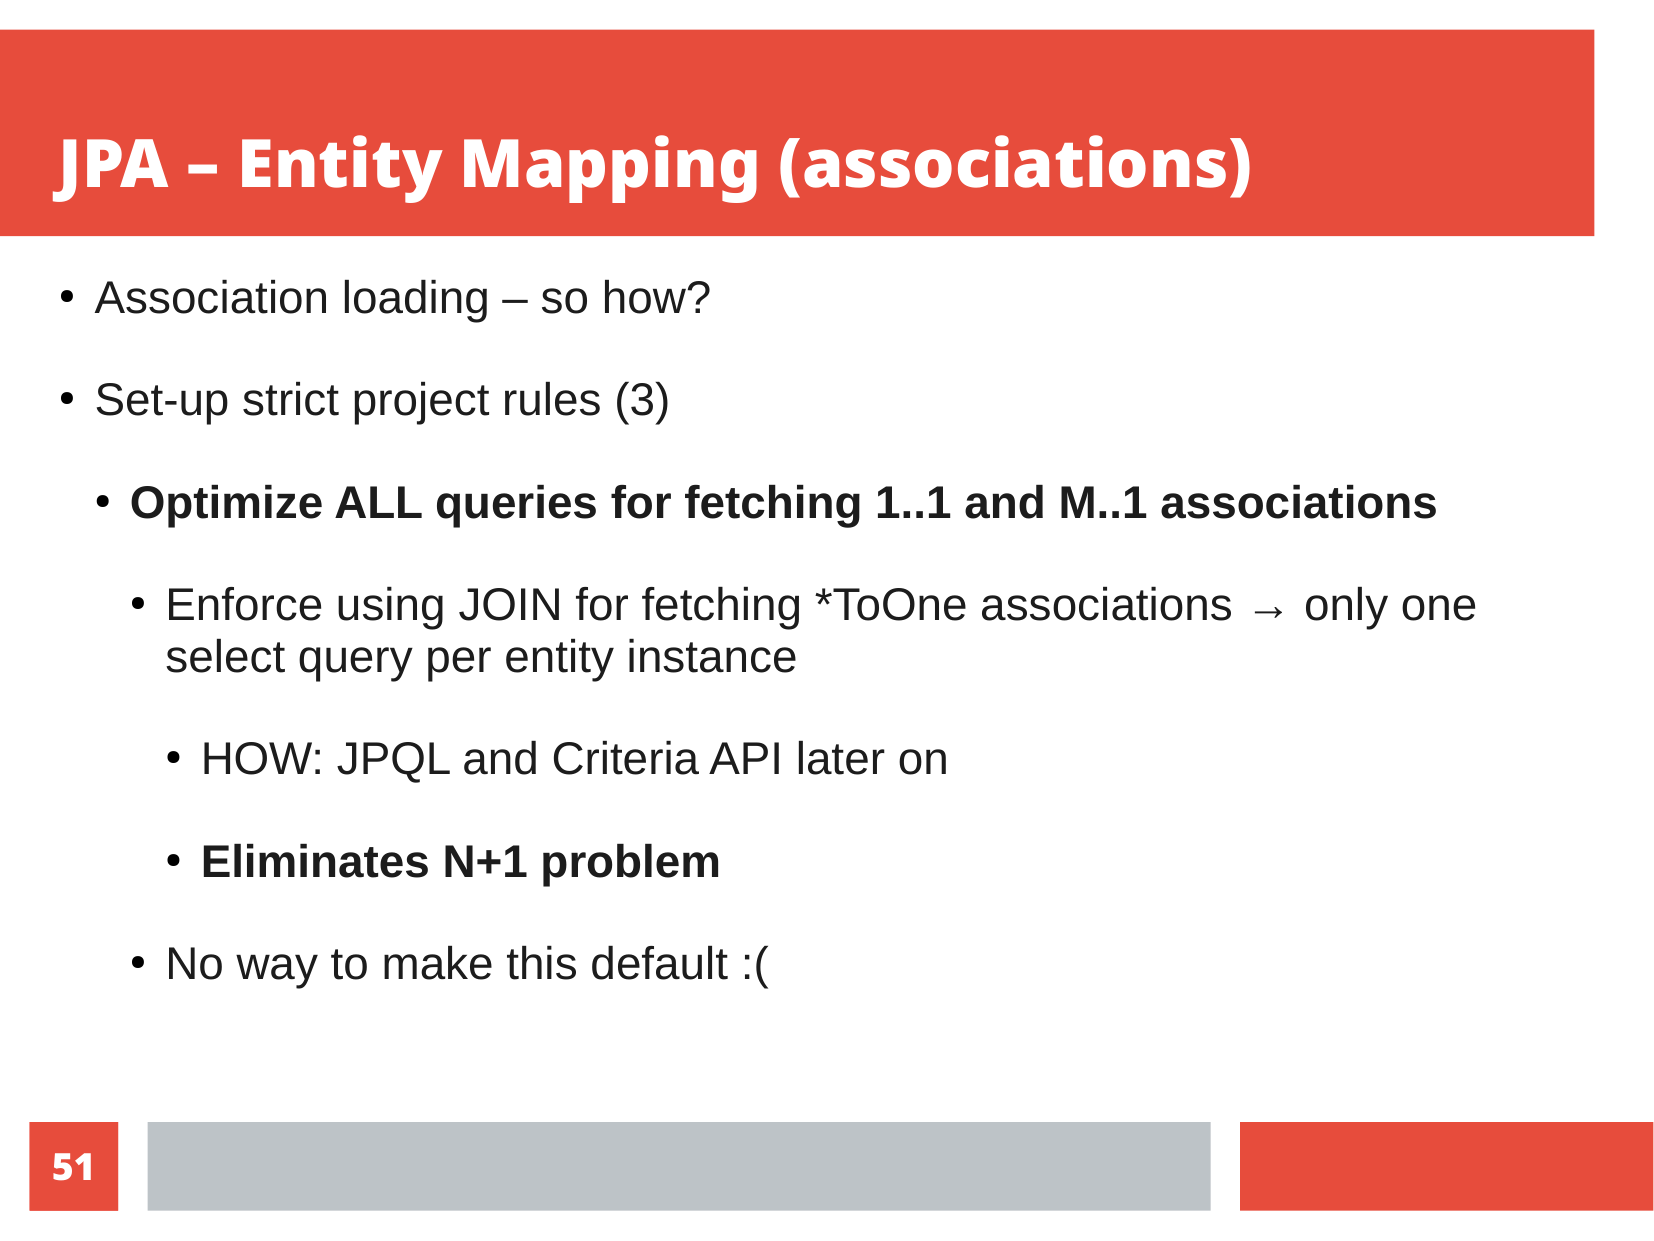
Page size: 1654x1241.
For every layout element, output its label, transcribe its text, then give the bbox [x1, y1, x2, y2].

subtitle Association loading – so how? Set-up strict project rules (3) Optimize ALL queries for fetching 1..1 and M..1 associations Enforce using JOIN for fetching *ToOne associations → only one select query per entity instance HOW: JPQL and Criteria API later on Eliminates N+1 problem No way to make this default :( [59, 271, 1595, 1040]
title JPA – Entity Mapping (associations) [59, 59, 1595, 207]
